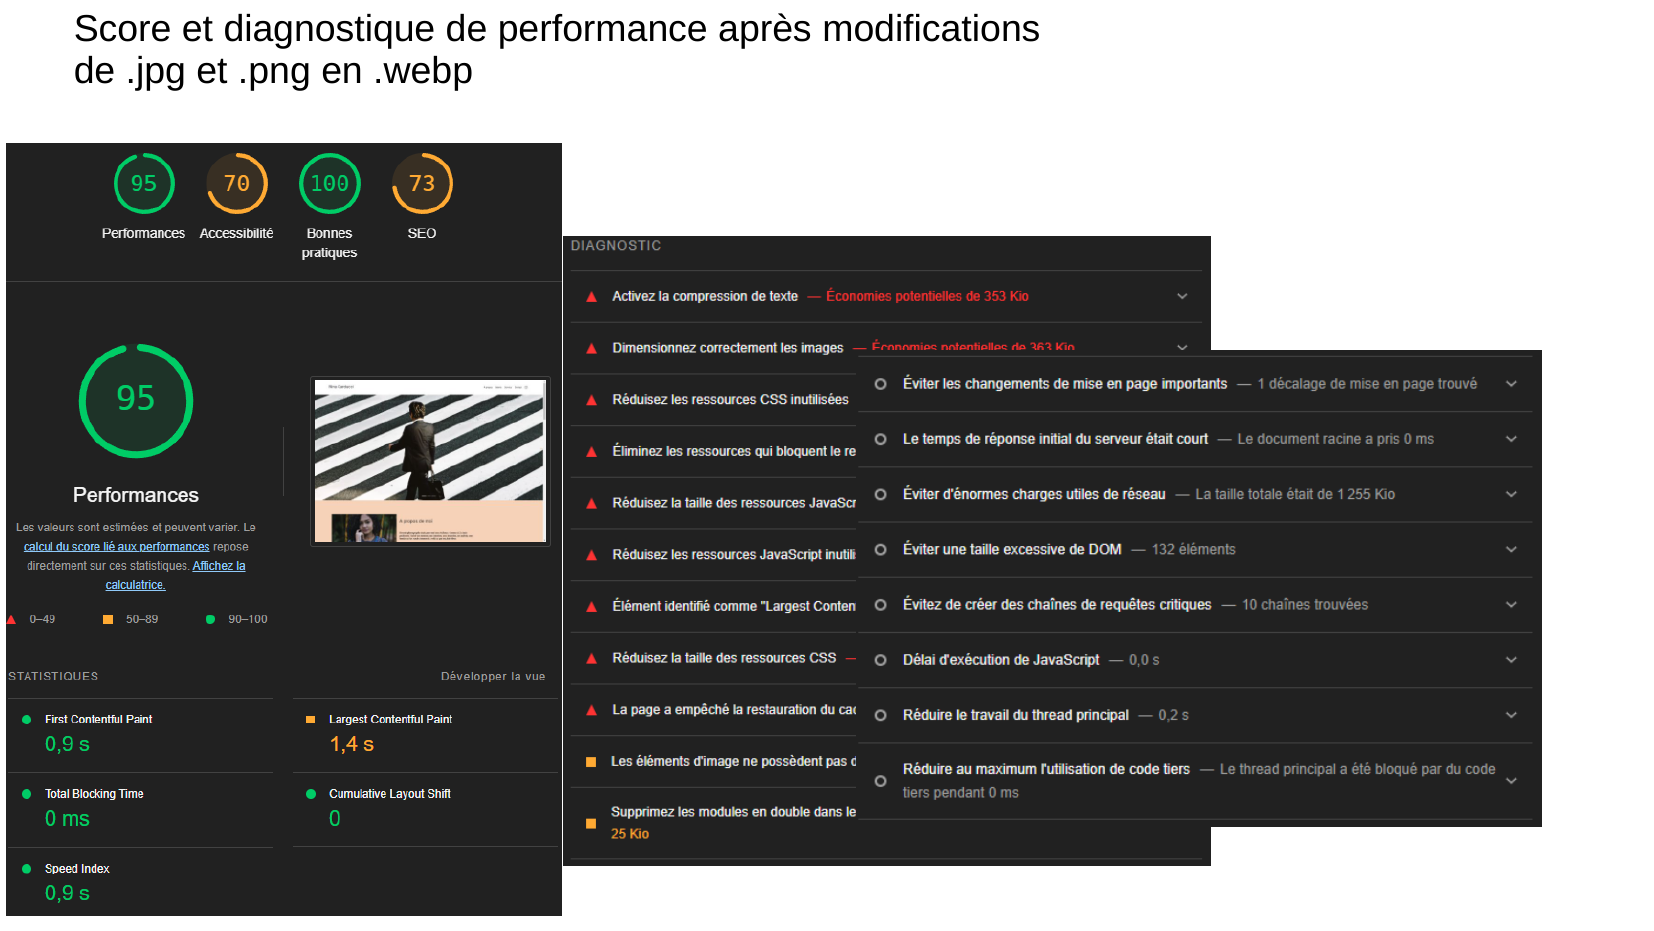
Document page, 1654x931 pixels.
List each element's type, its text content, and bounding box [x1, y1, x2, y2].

picture [6, 143, 562, 916]
picture [563, 236, 1542, 866]
text_box Score et diagnostique de performance après modifications de .jpg et .png en .webp [59, 0, 1063, 148]
